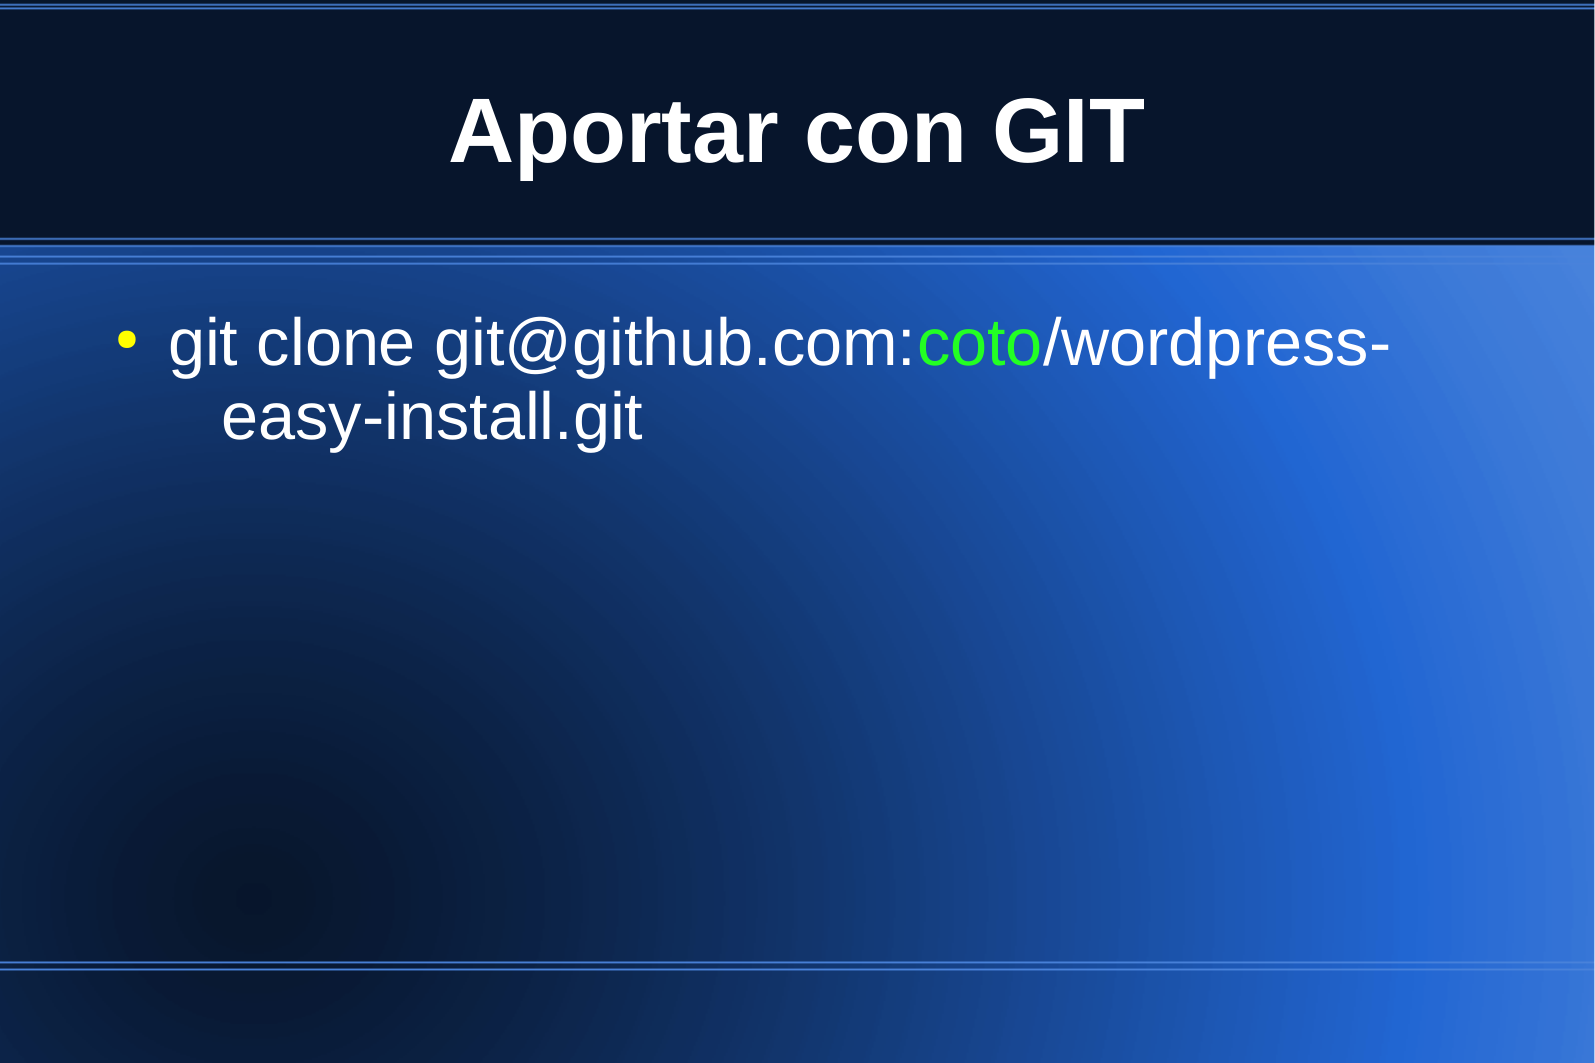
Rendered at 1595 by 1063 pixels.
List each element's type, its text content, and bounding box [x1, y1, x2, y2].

title Aportar con GIT [79, 49, 1515, 213]
list git clone git@github.com:coto/wordpress-easy-install.git [79, 304, 1515, 892]
picture [0, 0, 1595, 1063]
